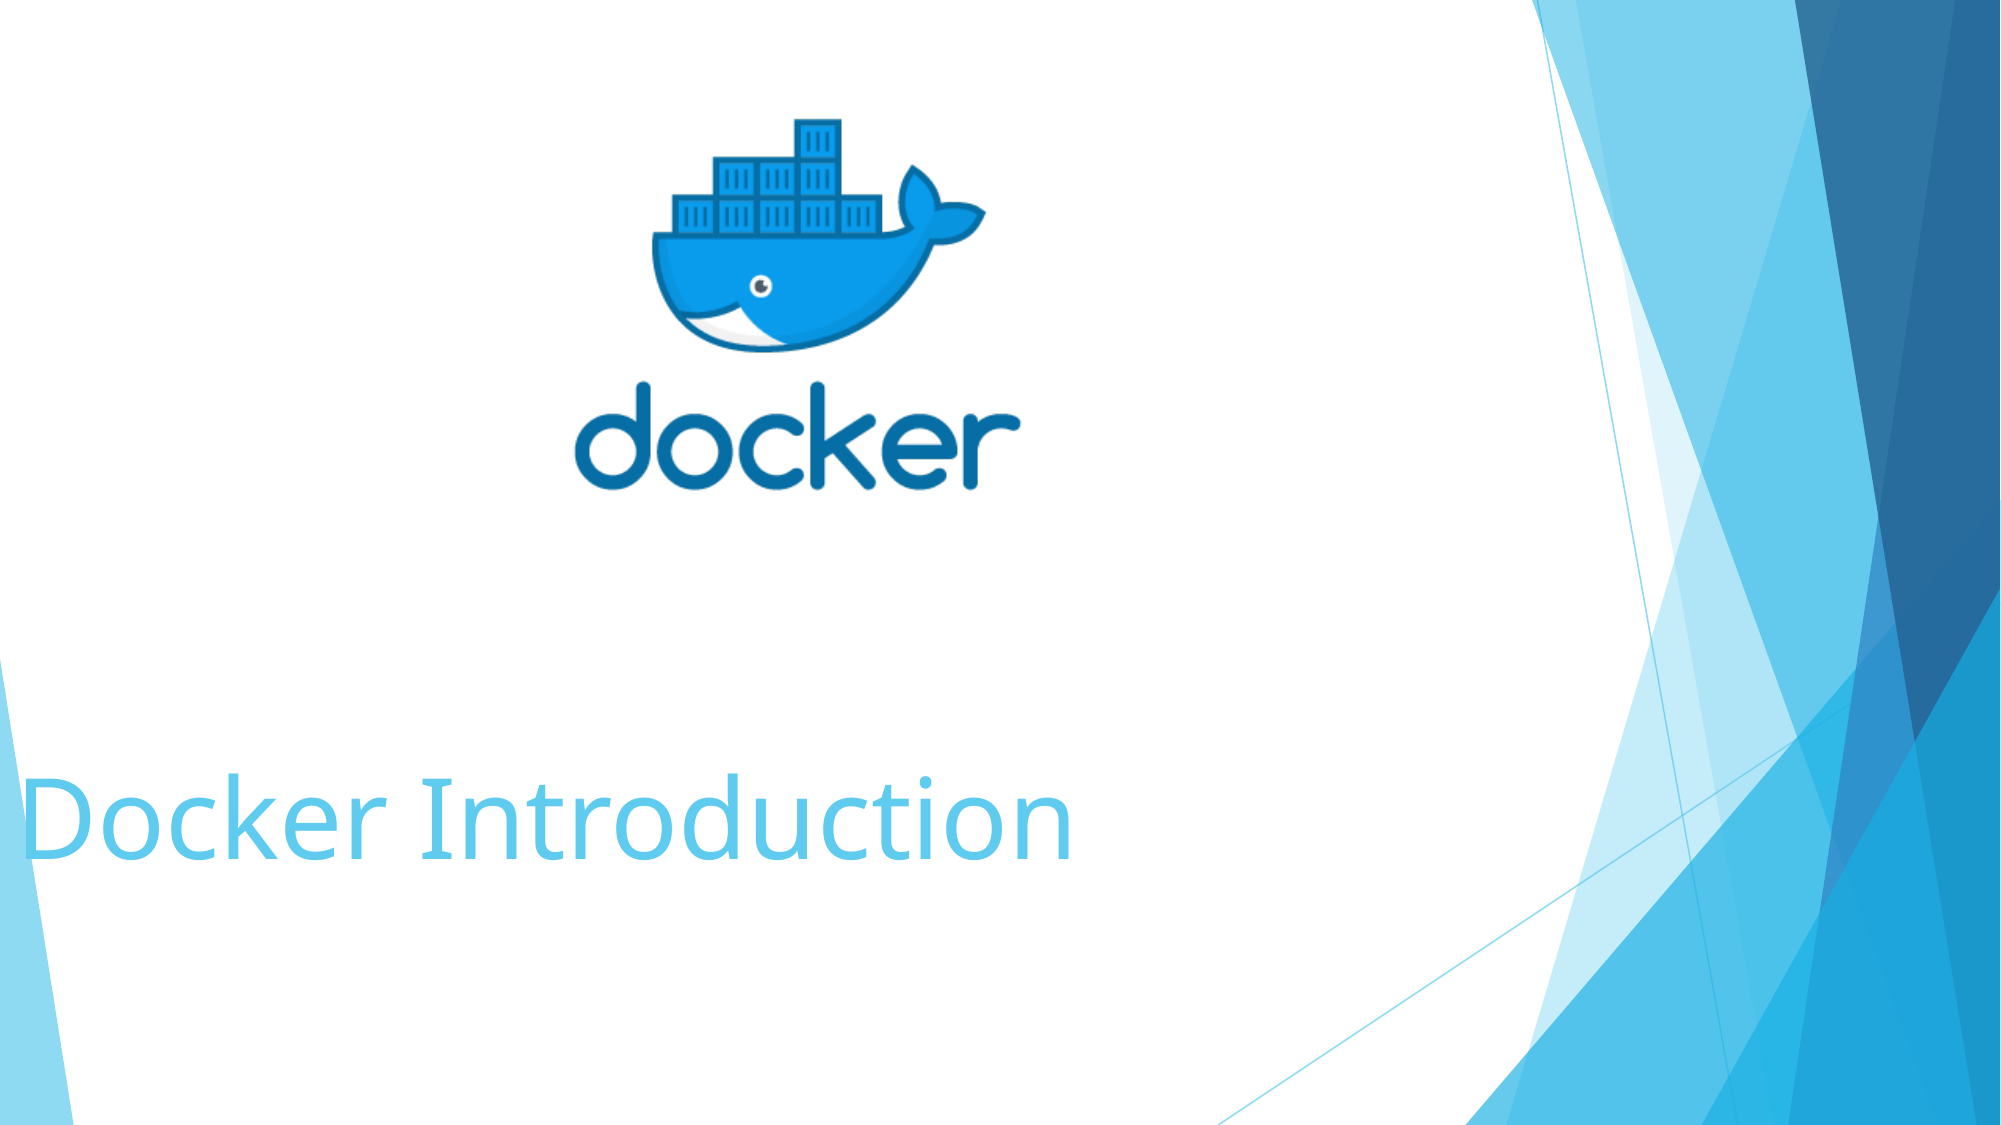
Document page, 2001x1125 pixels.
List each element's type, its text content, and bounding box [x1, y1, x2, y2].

picture [535, 80, 1061, 530]
title Docker Introduction [0, 619, 1274, 890]
